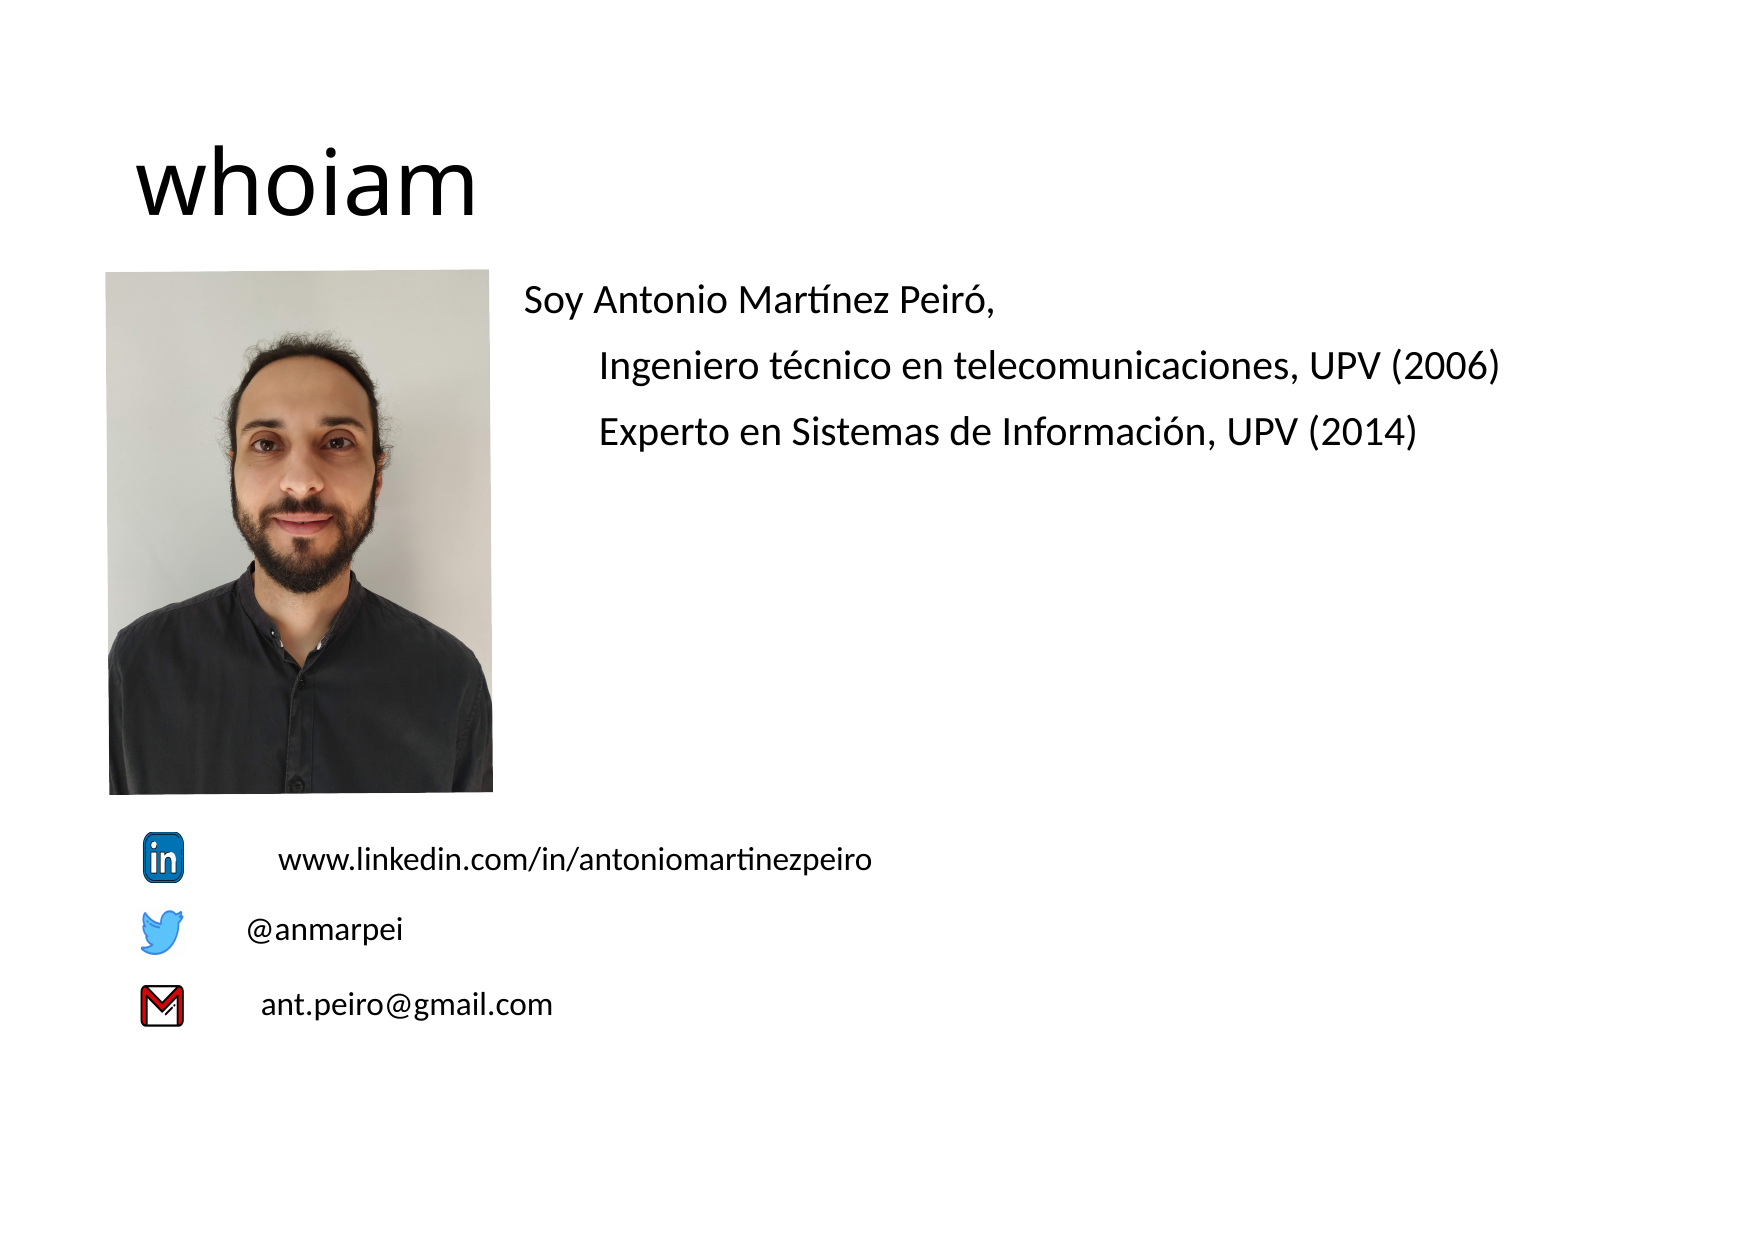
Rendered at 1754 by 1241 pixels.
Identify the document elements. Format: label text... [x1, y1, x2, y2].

picture [136, 907, 186, 957]
title whoiam [120, 65, 1634, 306]
text_box ant.peiro@gmail.com [246, 974, 569, 1030]
list Soy Antonio Martínez Peiró, Ingeniero técnico en telecomunicaciones, UPV (2006) Experto en Sistemas de Información, UPV (2014) [508, 270, 1754, 700]
picture [138, 981, 186, 1030]
picture [105, 270, 493, 795]
text_box www.linkedin.com/in/antoniomartinezpeiro [263, 830, 888, 885]
picture [142, 832, 186, 883]
text_box @anmarpei [230, 899, 419, 955]
